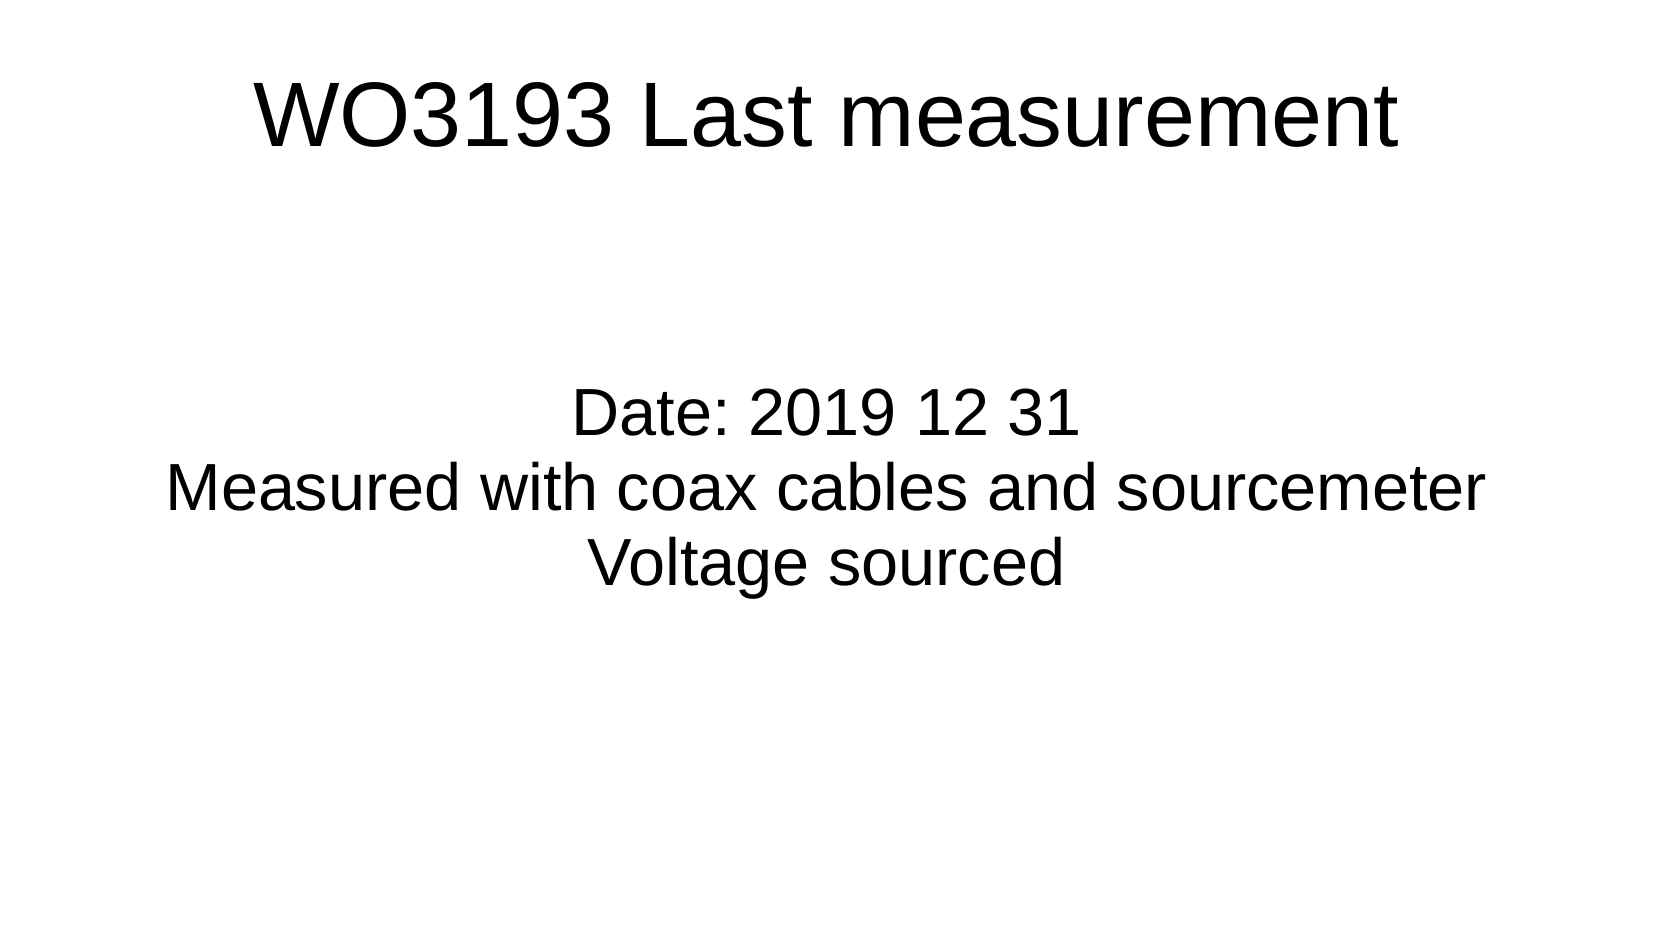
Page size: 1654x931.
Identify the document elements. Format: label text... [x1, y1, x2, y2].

title WO3193 Last measurement [82, 37, 1571, 193]
subtitle Date: 2019 12 31 Measured with coax cables and sourcemeter Voltage sourced [82, 217, 1571, 758]
